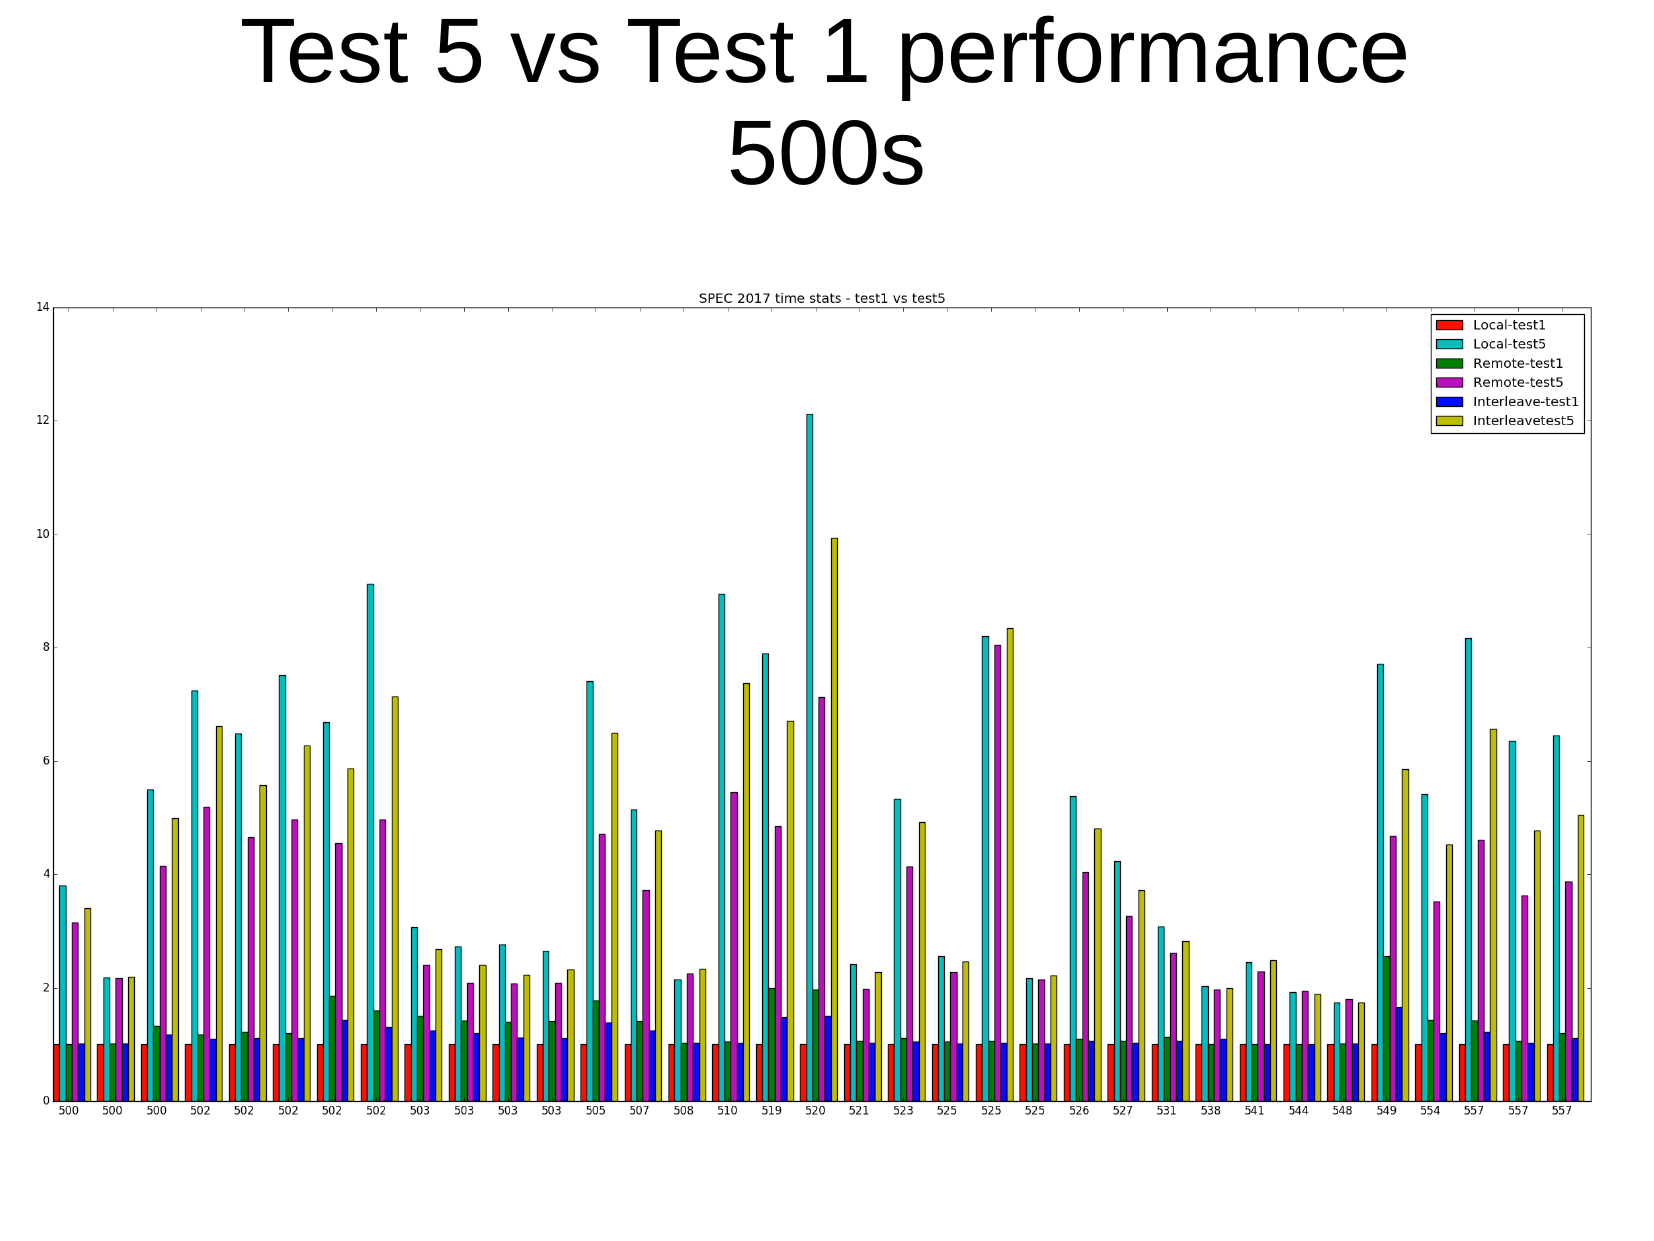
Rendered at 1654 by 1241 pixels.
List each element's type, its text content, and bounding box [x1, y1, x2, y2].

picture [0, 208, 1654, 1201]
title Test 5 vs Test 1 performance 500s [82, 0, 1571, 208]
